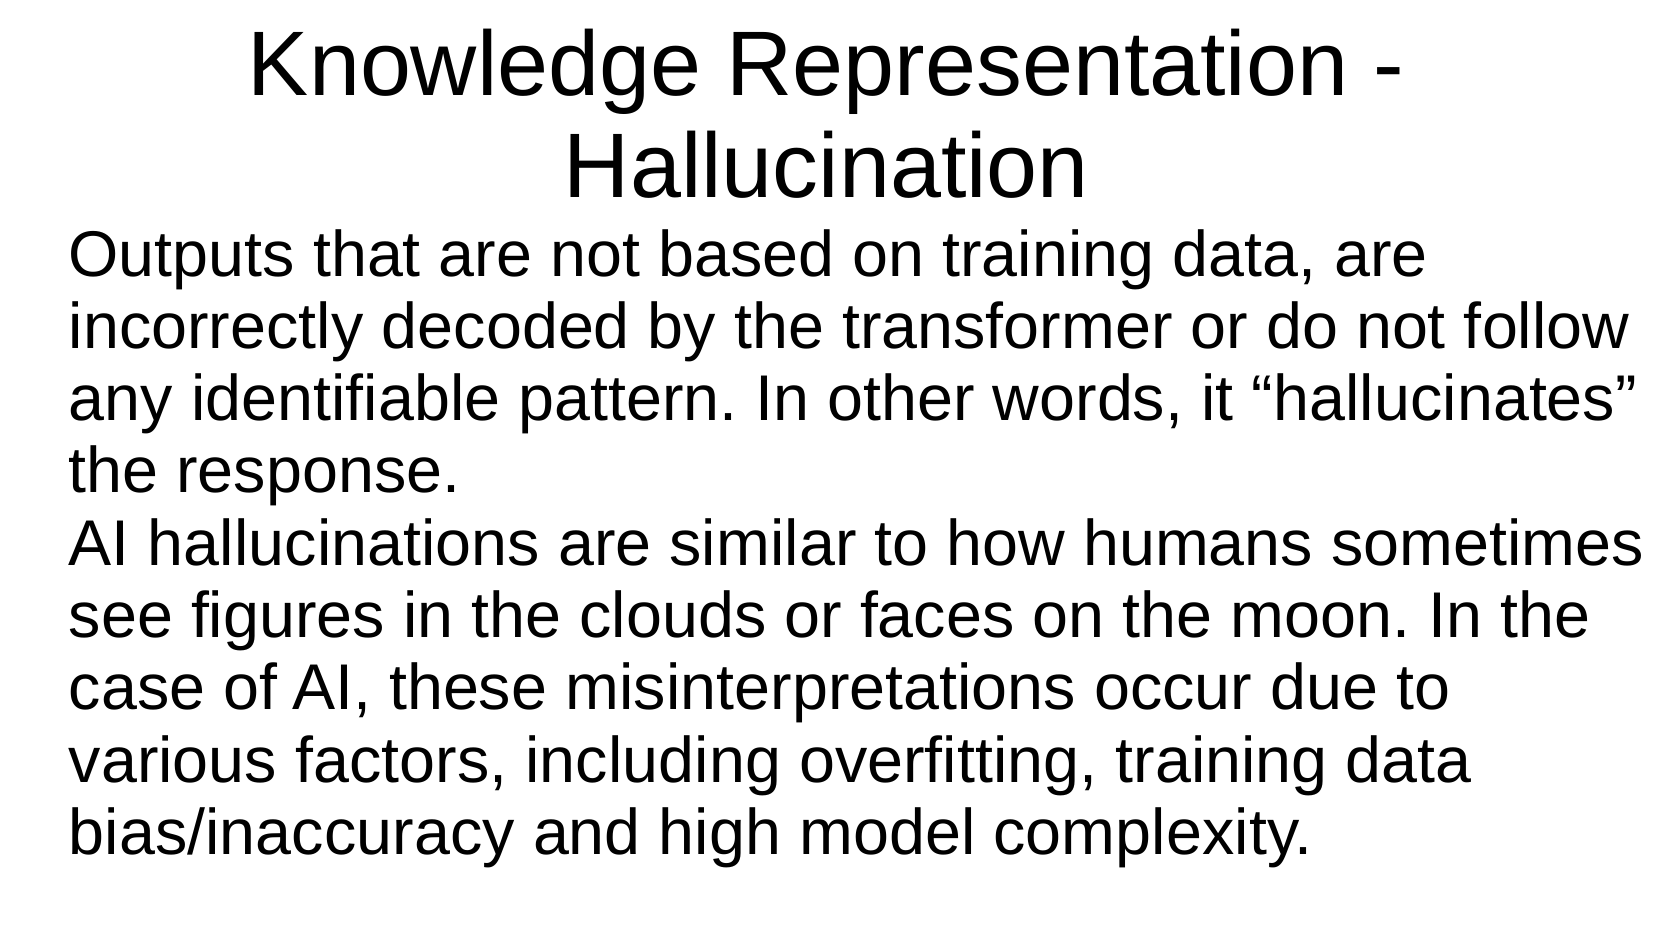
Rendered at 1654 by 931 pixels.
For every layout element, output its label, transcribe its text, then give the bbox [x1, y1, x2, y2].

list Outputs that are not based on training data, are incorrectly decoded by the transformer or do not follow any identifiable pattern. In other words, it “hallucinates” the response. AI hallucinations are similar to how humans sometimes see figures in the clouds or faces on the moon. In the case of AI, these misinterpretations occur due to various factors, including overfitting, training data bias/inaccuracy and high model complexity. [0, 217, 1654, 931]
title Knowledge Representation - Hallucination [82, 12, 1571, 217]
